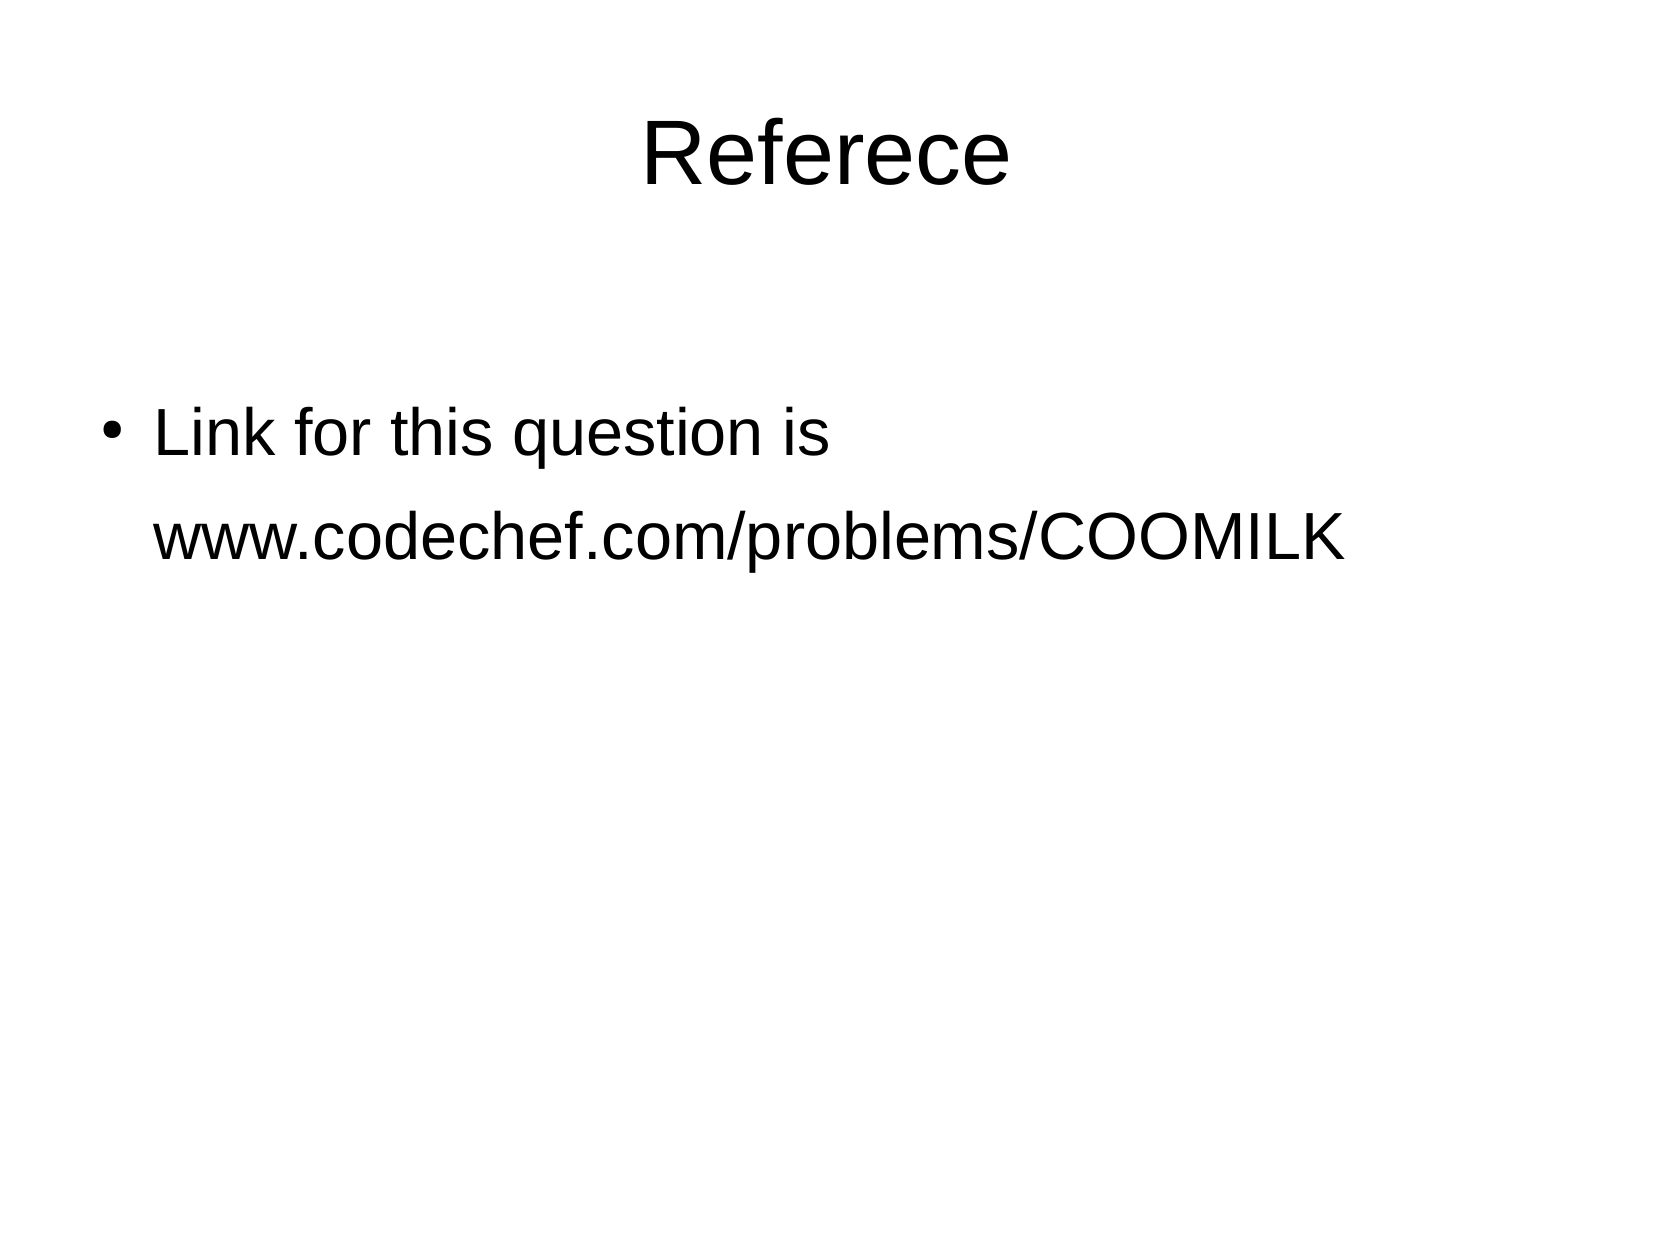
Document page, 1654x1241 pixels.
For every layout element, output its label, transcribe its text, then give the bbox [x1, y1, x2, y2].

title Referece [82, 49, 1571, 257]
list Link for this question is www.codechef.com/problems/COOMILK [82, 290, 1571, 1010]
